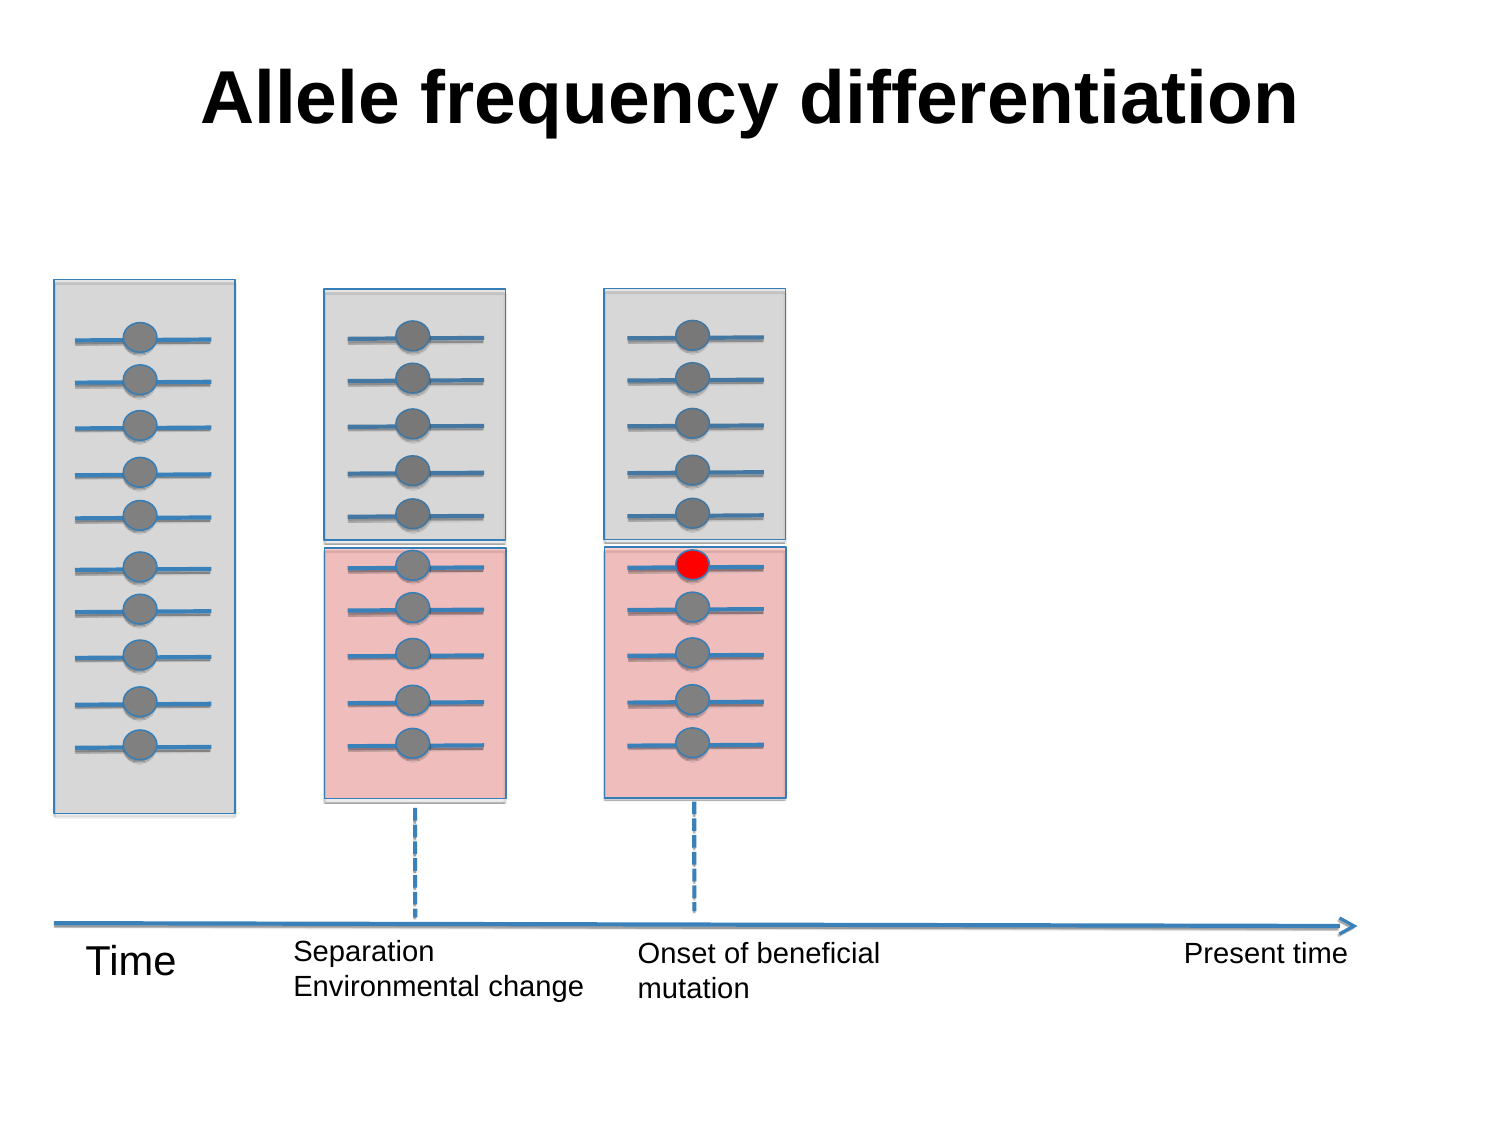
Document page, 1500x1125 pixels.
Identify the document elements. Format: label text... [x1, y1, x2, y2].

text_box [324, 289, 506, 540]
text_box [604, 288, 786, 540]
text_box Present time [1169, 926, 1364, 977]
text_box Separation Environmental change [278, 924, 600, 1010]
title Allele frequency differentiation [75, 0, 1425, 188]
text_box Time [70, 926, 192, 991]
text_box [53, 279, 236, 814]
text_box Onset of beneficial mutation [622, 926, 904, 1012]
text_box [604, 547, 786, 799]
text_box [324, 547, 506, 799]
